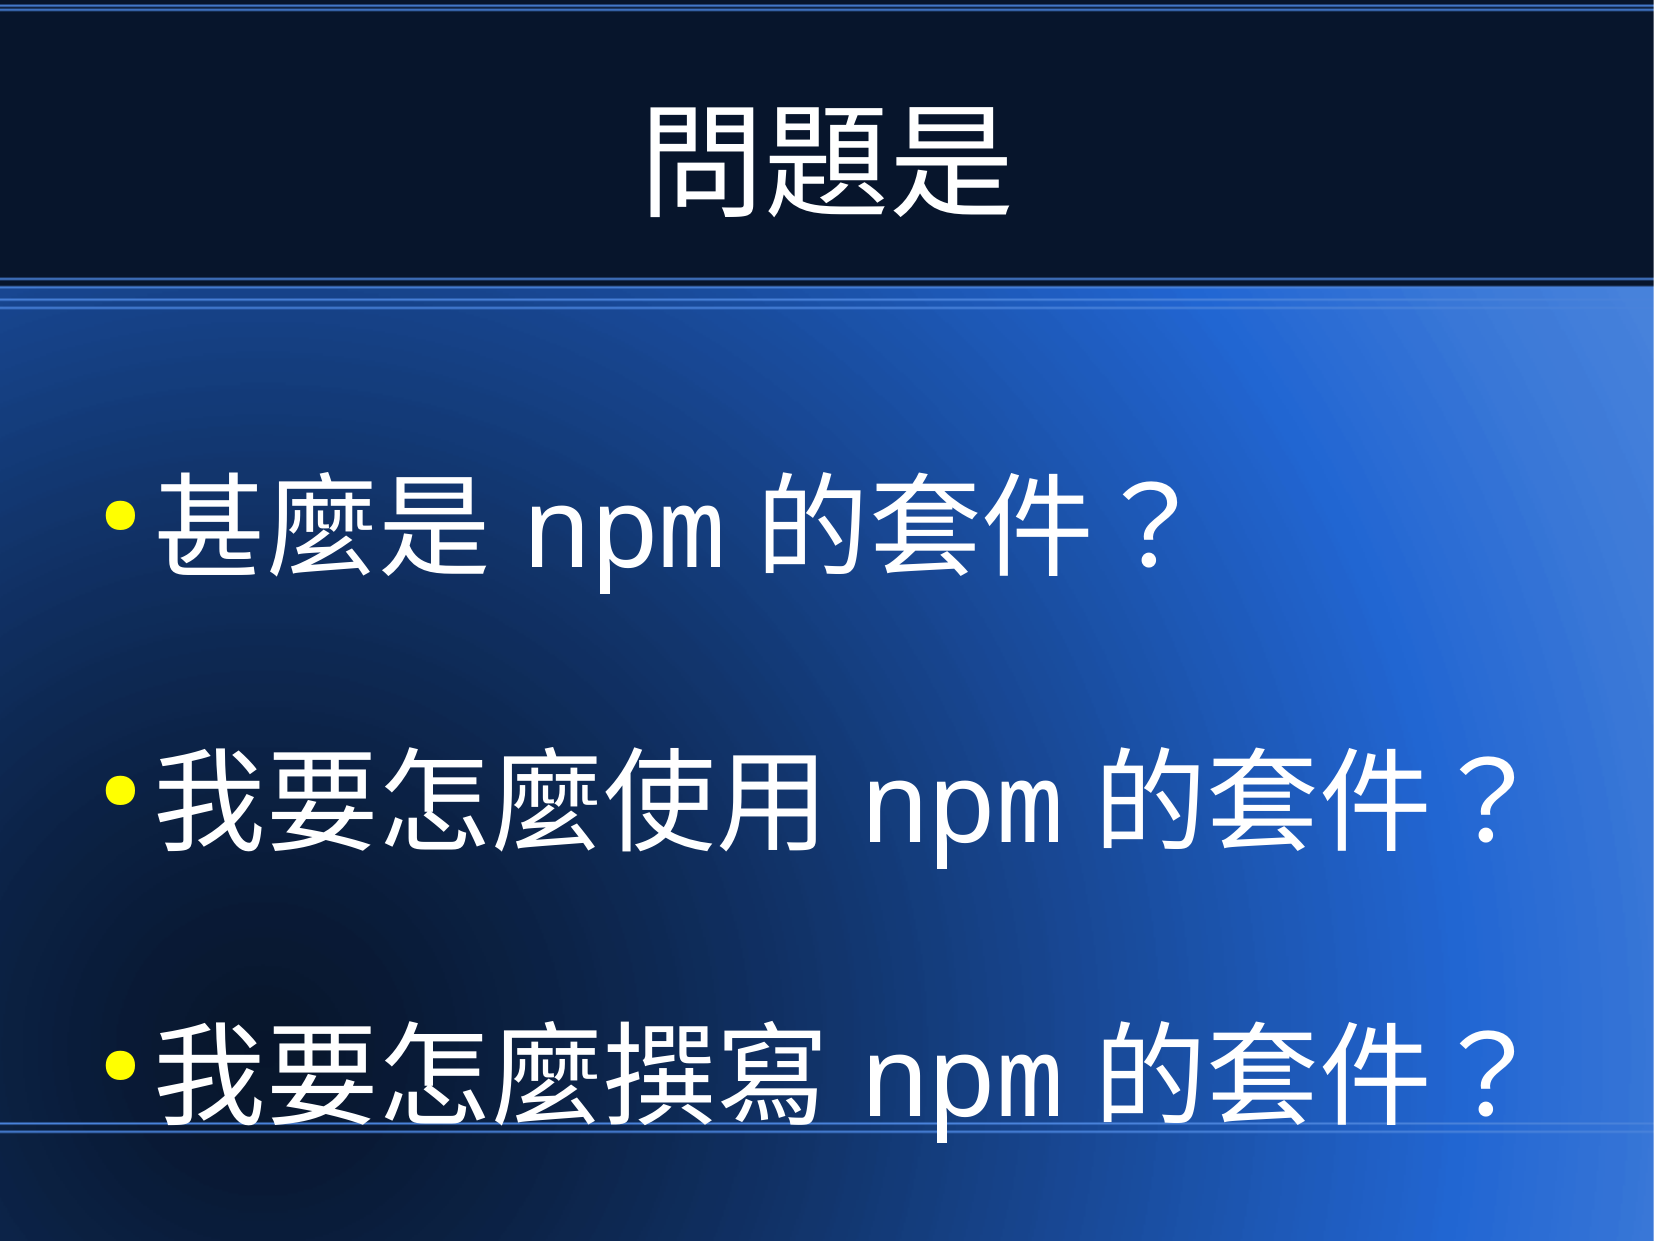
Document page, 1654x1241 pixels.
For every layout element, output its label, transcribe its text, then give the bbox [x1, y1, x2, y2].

picture [0, 0, 1654, 1241]
title 問題是 [82, 49, 1571, 257]
list 甚麼是npm的套件？ 我要怎麼使用npm的套件？ 我要怎麼撰寫npm的套件？ [82, 355, 1571, 1241]
